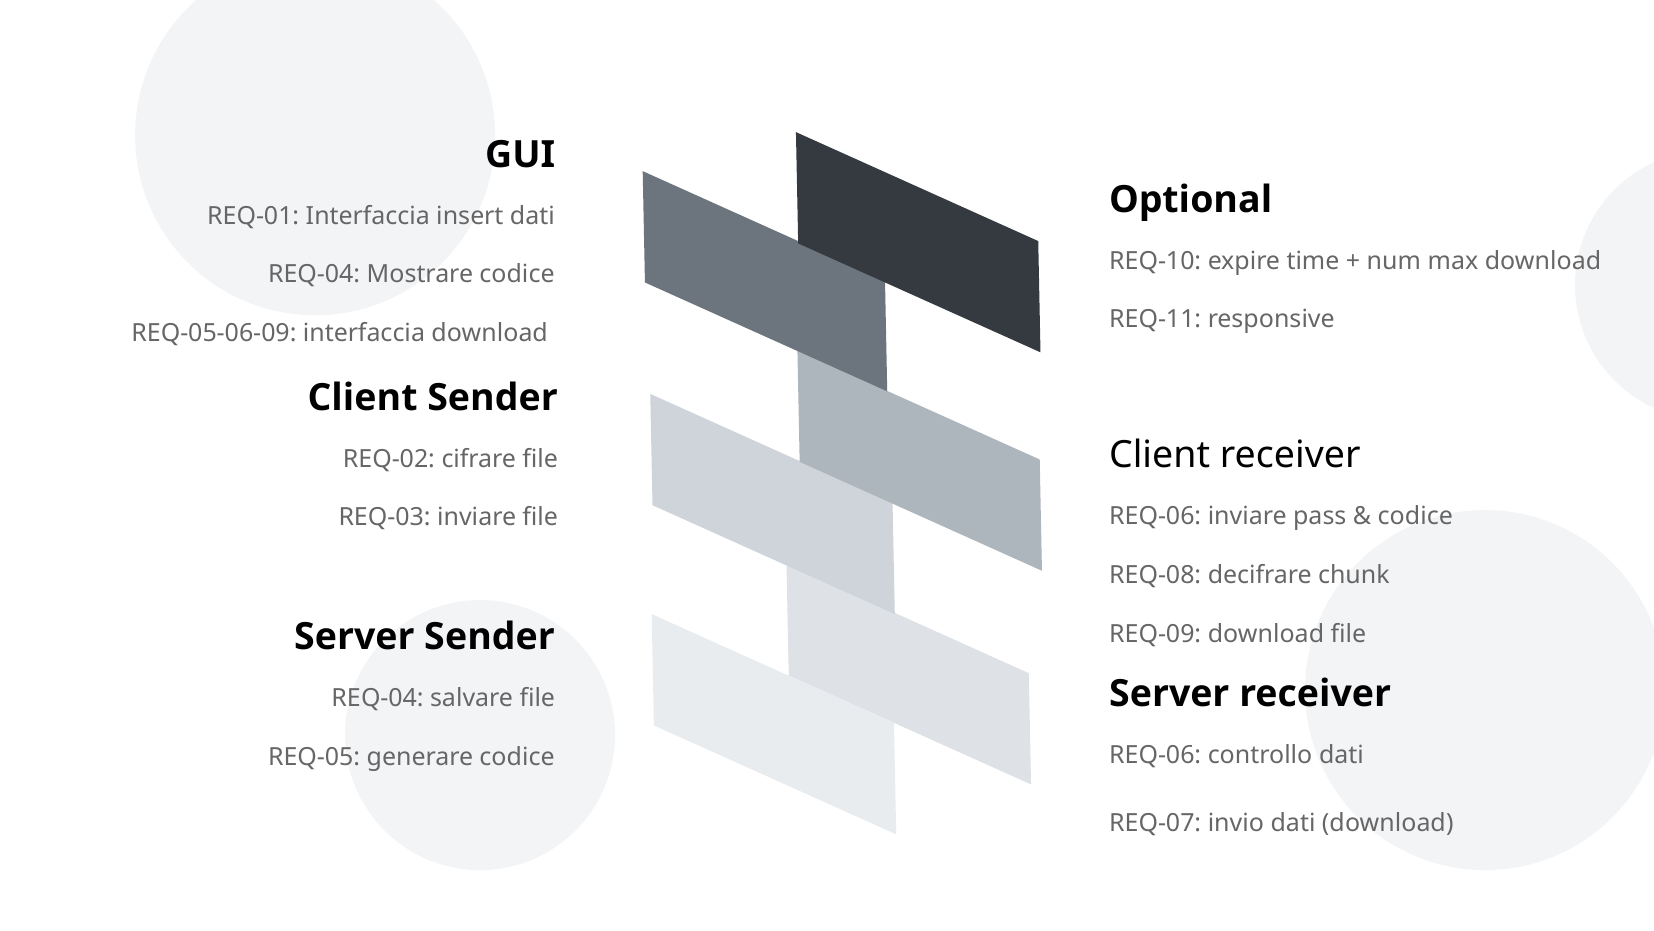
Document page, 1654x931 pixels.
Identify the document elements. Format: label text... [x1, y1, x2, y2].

text_box REQ-06: controllo dati REQ-07: invio dati (download) [1094, 729, 1650, 853]
text_box Server Sender [239, 602, 570, 668]
text_box Client Sender [242, 362, 573, 429]
text_box Server receiver [1094, 659, 1425, 726]
text_box Optional [1094, 164, 1425, 231]
text_box REQ-10: expire time + num max download REQ-11: responsive [1094, 235, 1650, 358]
text_box REQ-06: inviare pass & codice REQ-08: decifrare chunk REQ-09: download file [1094, 490, 1650, 657]
text_box GUI [239, 119, 570, 186]
text_box Client receiver [1094, 420, 1463, 541]
text_box REQ-01: Interfaccia insert dati REQ-04: Mostrare codice REQ-05-06-09: interfaccia download [14, 190, 570, 412]
text_box REQ-02: cifrare file REQ-03: inviare file [17, 432, 573, 607]
text_box REQ-04: salvare file REQ-05: generare codice [14, 672, 570, 839]
